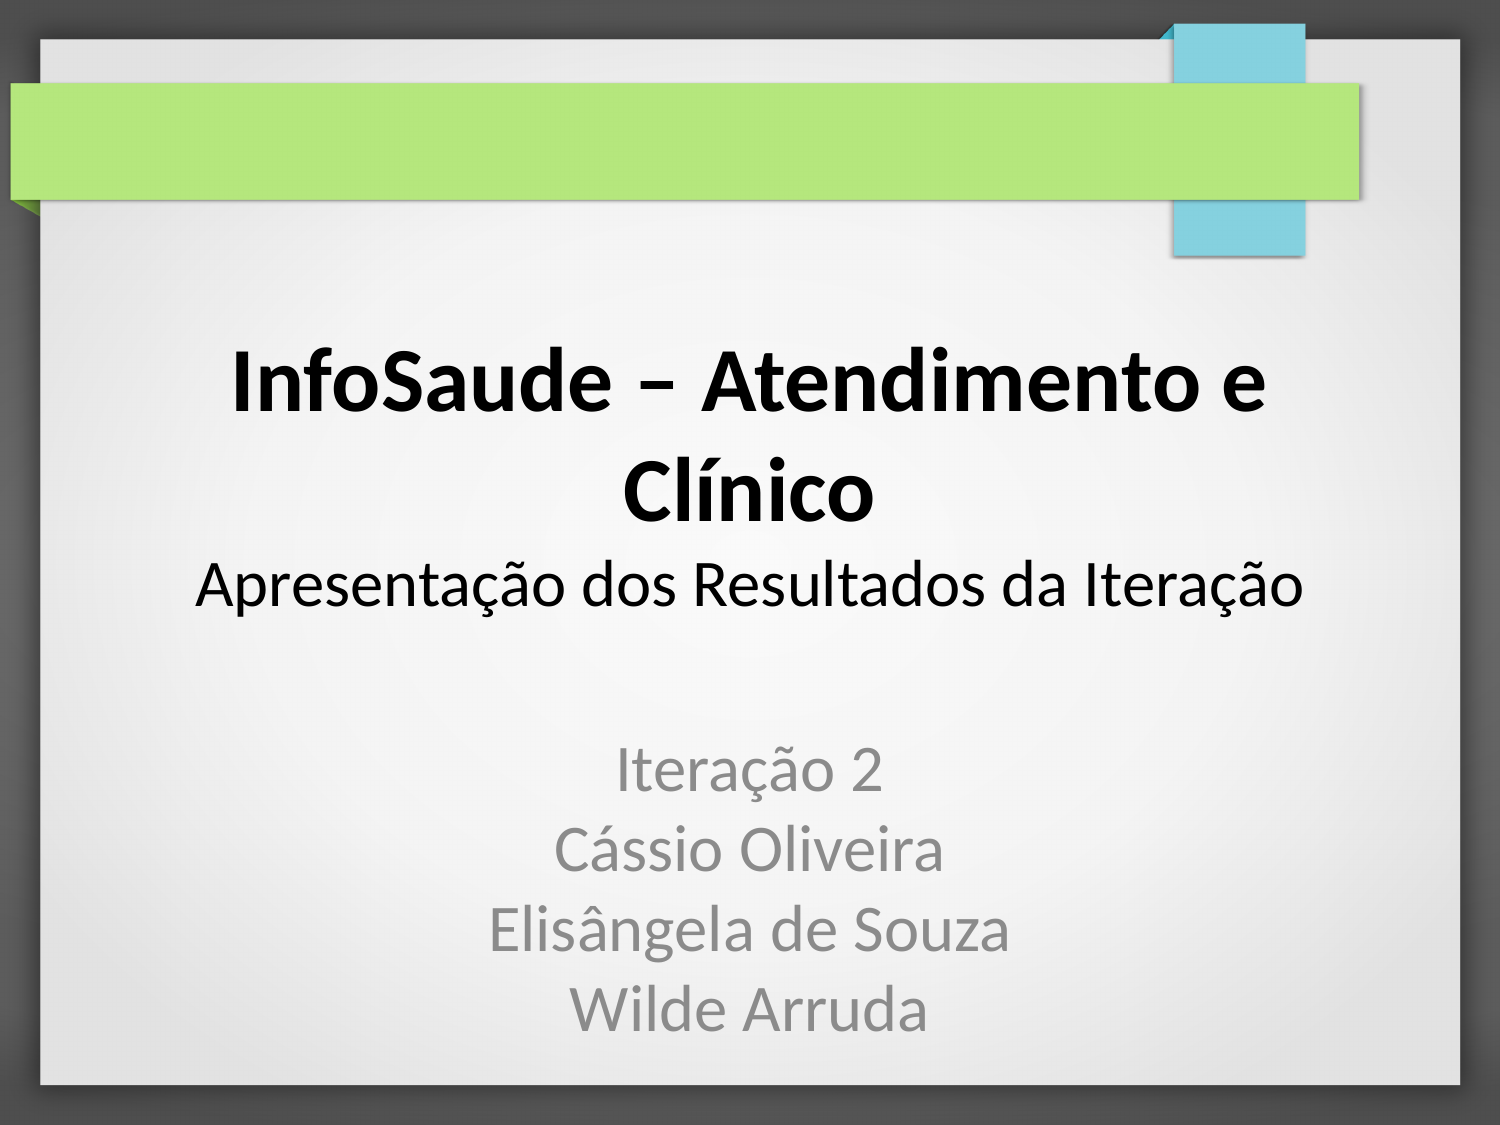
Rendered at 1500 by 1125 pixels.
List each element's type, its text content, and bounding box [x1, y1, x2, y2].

text_box Iteração 2 Cássio Oliveira Elisângela de Souza Wilde Arruda [225, 637, 1275, 925]
text_box InfoSaude – Atendimento e Clínico Apresentação dos Resultados da Iteração [112, 349, 1388, 591]
picture [0, 0, 1500, 1125]
